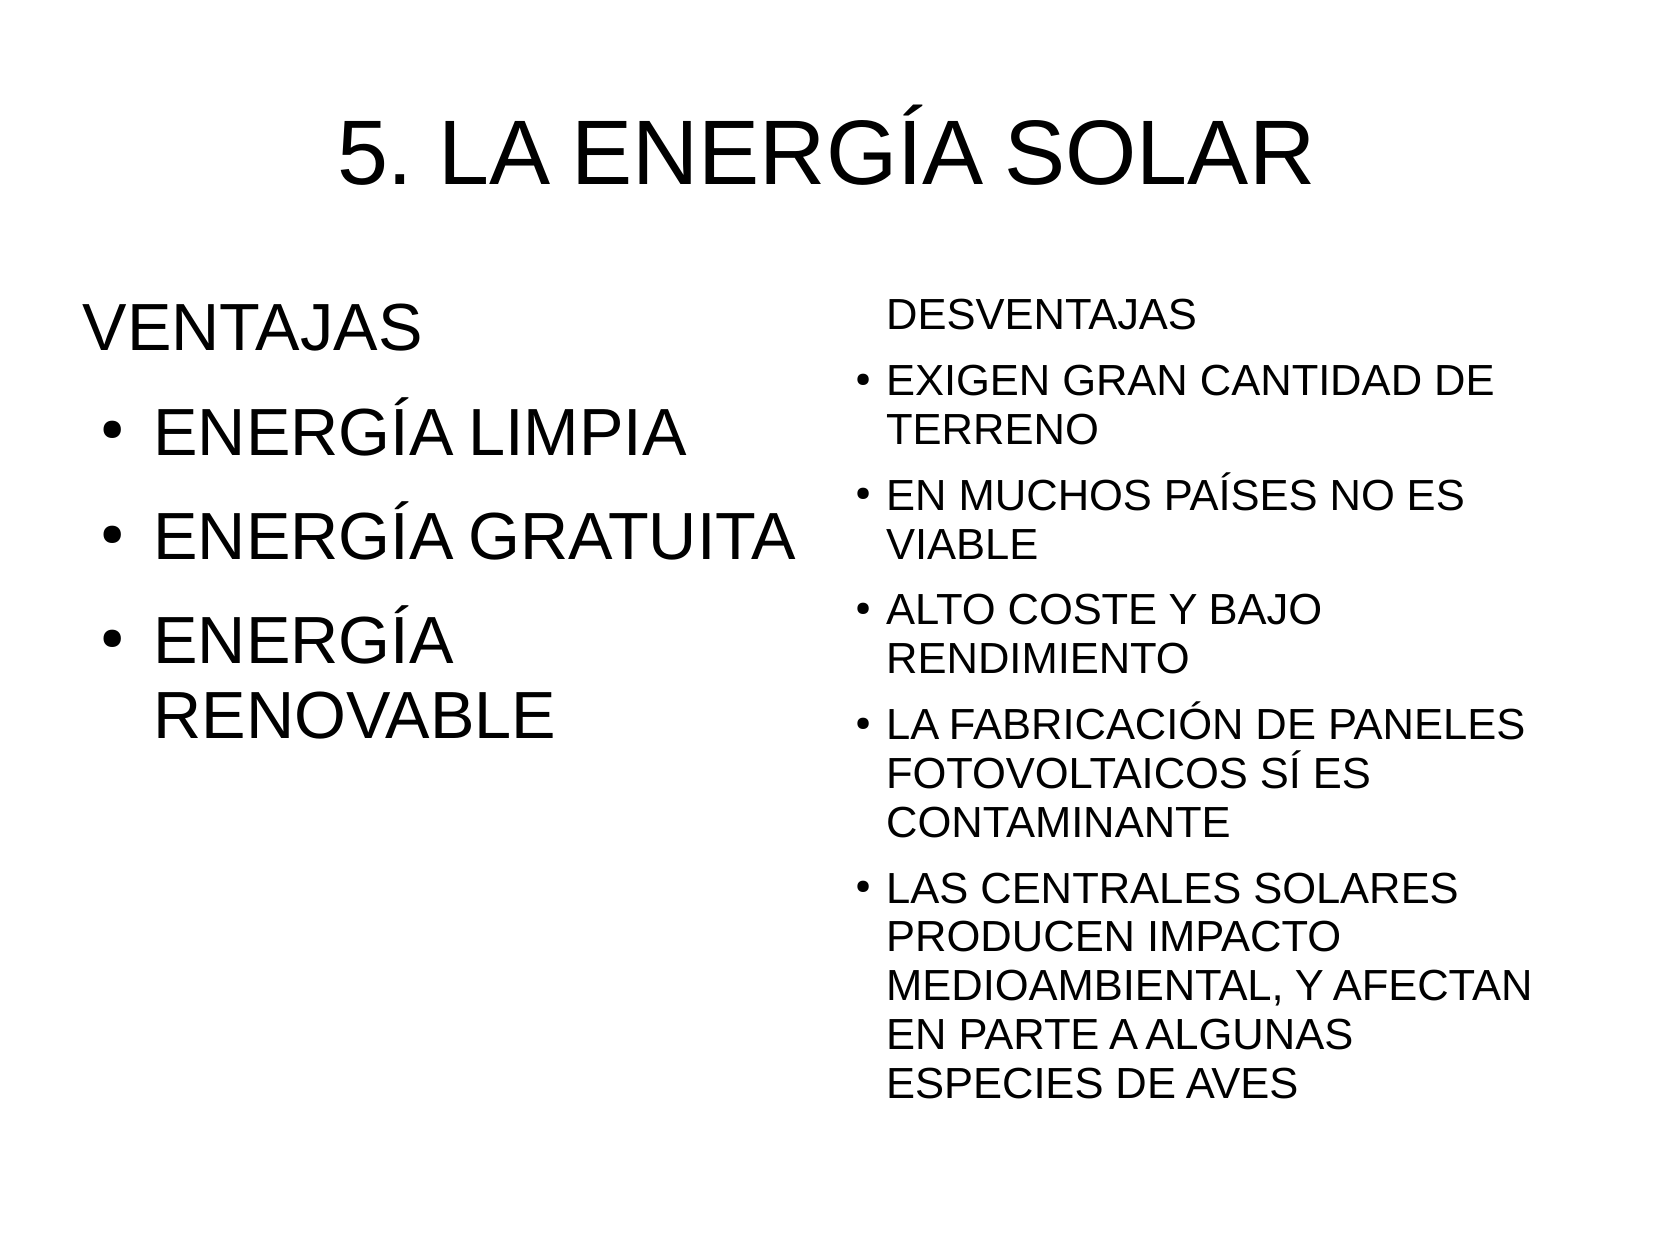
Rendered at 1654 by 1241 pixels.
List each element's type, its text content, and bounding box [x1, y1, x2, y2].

title 5. LA ENERGÍA SOLAR [82, 49, 1571, 257]
list DESVENTAJAS EXIGEN GRAN CANTIDAD DE TERRENO EN MUCHOS PAÍSES NO ES VIABLE ALTO COSTE Y BAJO RENDIMIENTO LA FABRICACIÓN DE PANELES FOTOVOLTAICOS SÍ ES CONTAMINANTE LAS CENTRALES SOLARES PRODUCEN IMPACTO MEDIOAMBIENTAL, Y AFECTAN EN PARTE A ALGUNAS ESPECIES DE AVES [845, 290, 1572, 1109]
list VENTAJAS ENERGÍA LIMPIA ENERGÍA GRATUITA ENERGÍA RENOVABLE [82, 290, 809, 1109]
